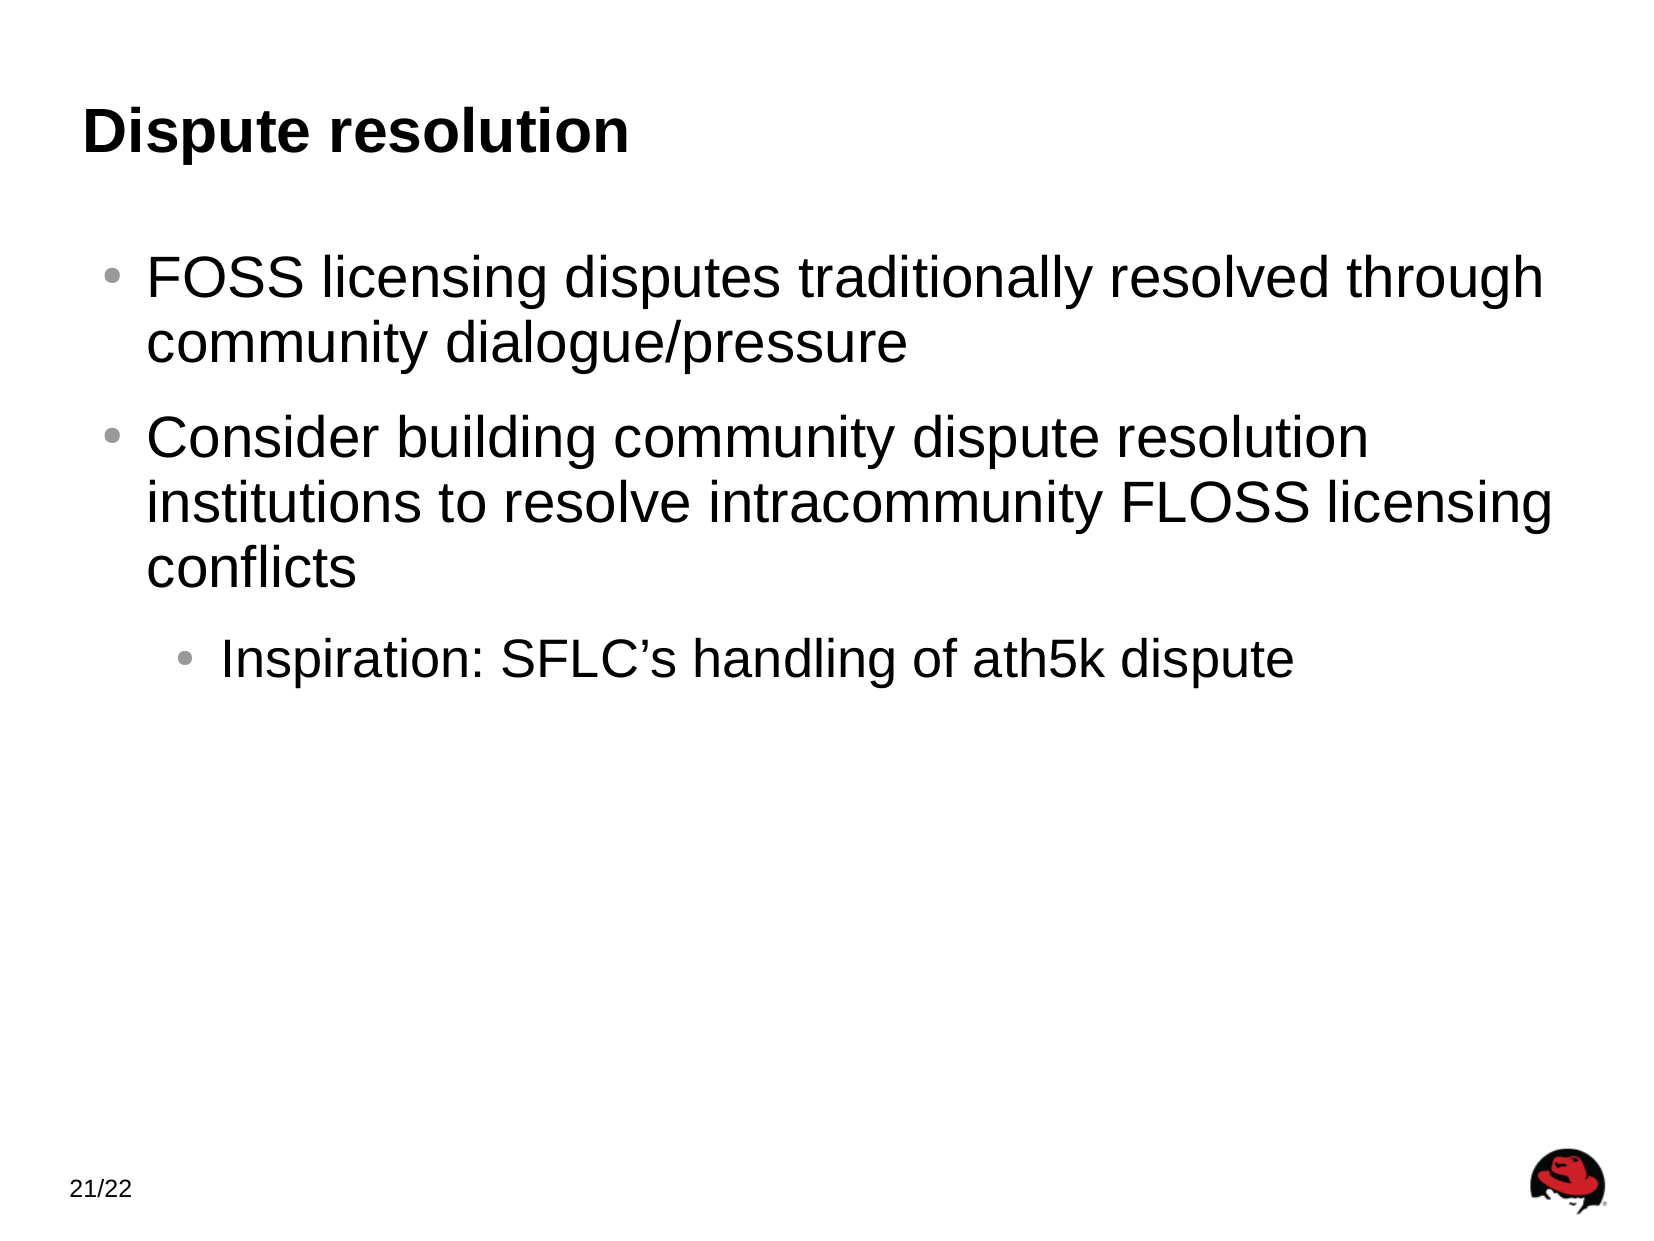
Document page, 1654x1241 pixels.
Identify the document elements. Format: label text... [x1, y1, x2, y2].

list FOSS licensing disputes traditionally resolved through community dialogue/pressure Consider building community dispute resolution institutions to resolve intracommunity FLOSS licensing conflicts Inspiration: SFLC’s handling of ath5k dispute [86, 244, 1576, 1024]
title Dispute resolution [82, 45, 1571, 218]
picture [1529, 1146, 1613, 1224]
